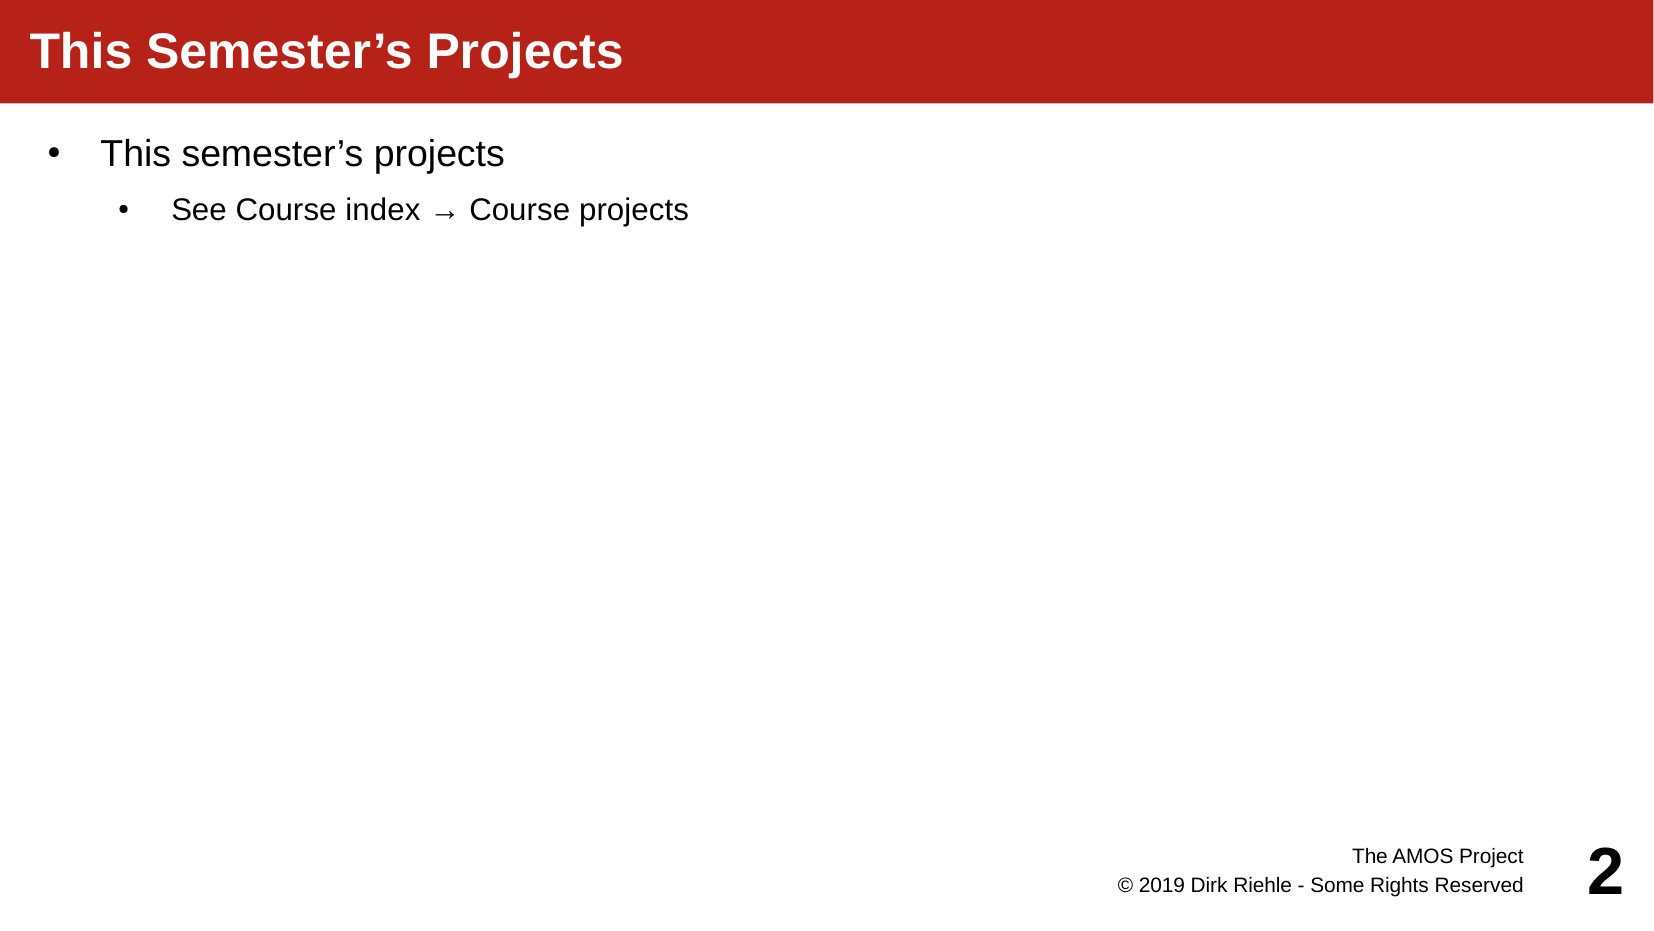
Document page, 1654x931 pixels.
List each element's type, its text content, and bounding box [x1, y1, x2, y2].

list This semester’s projects See Course index → Course projects [29, 132, 1625, 798]
title This Semester’s Projects [0, 0, 1654, 104]
